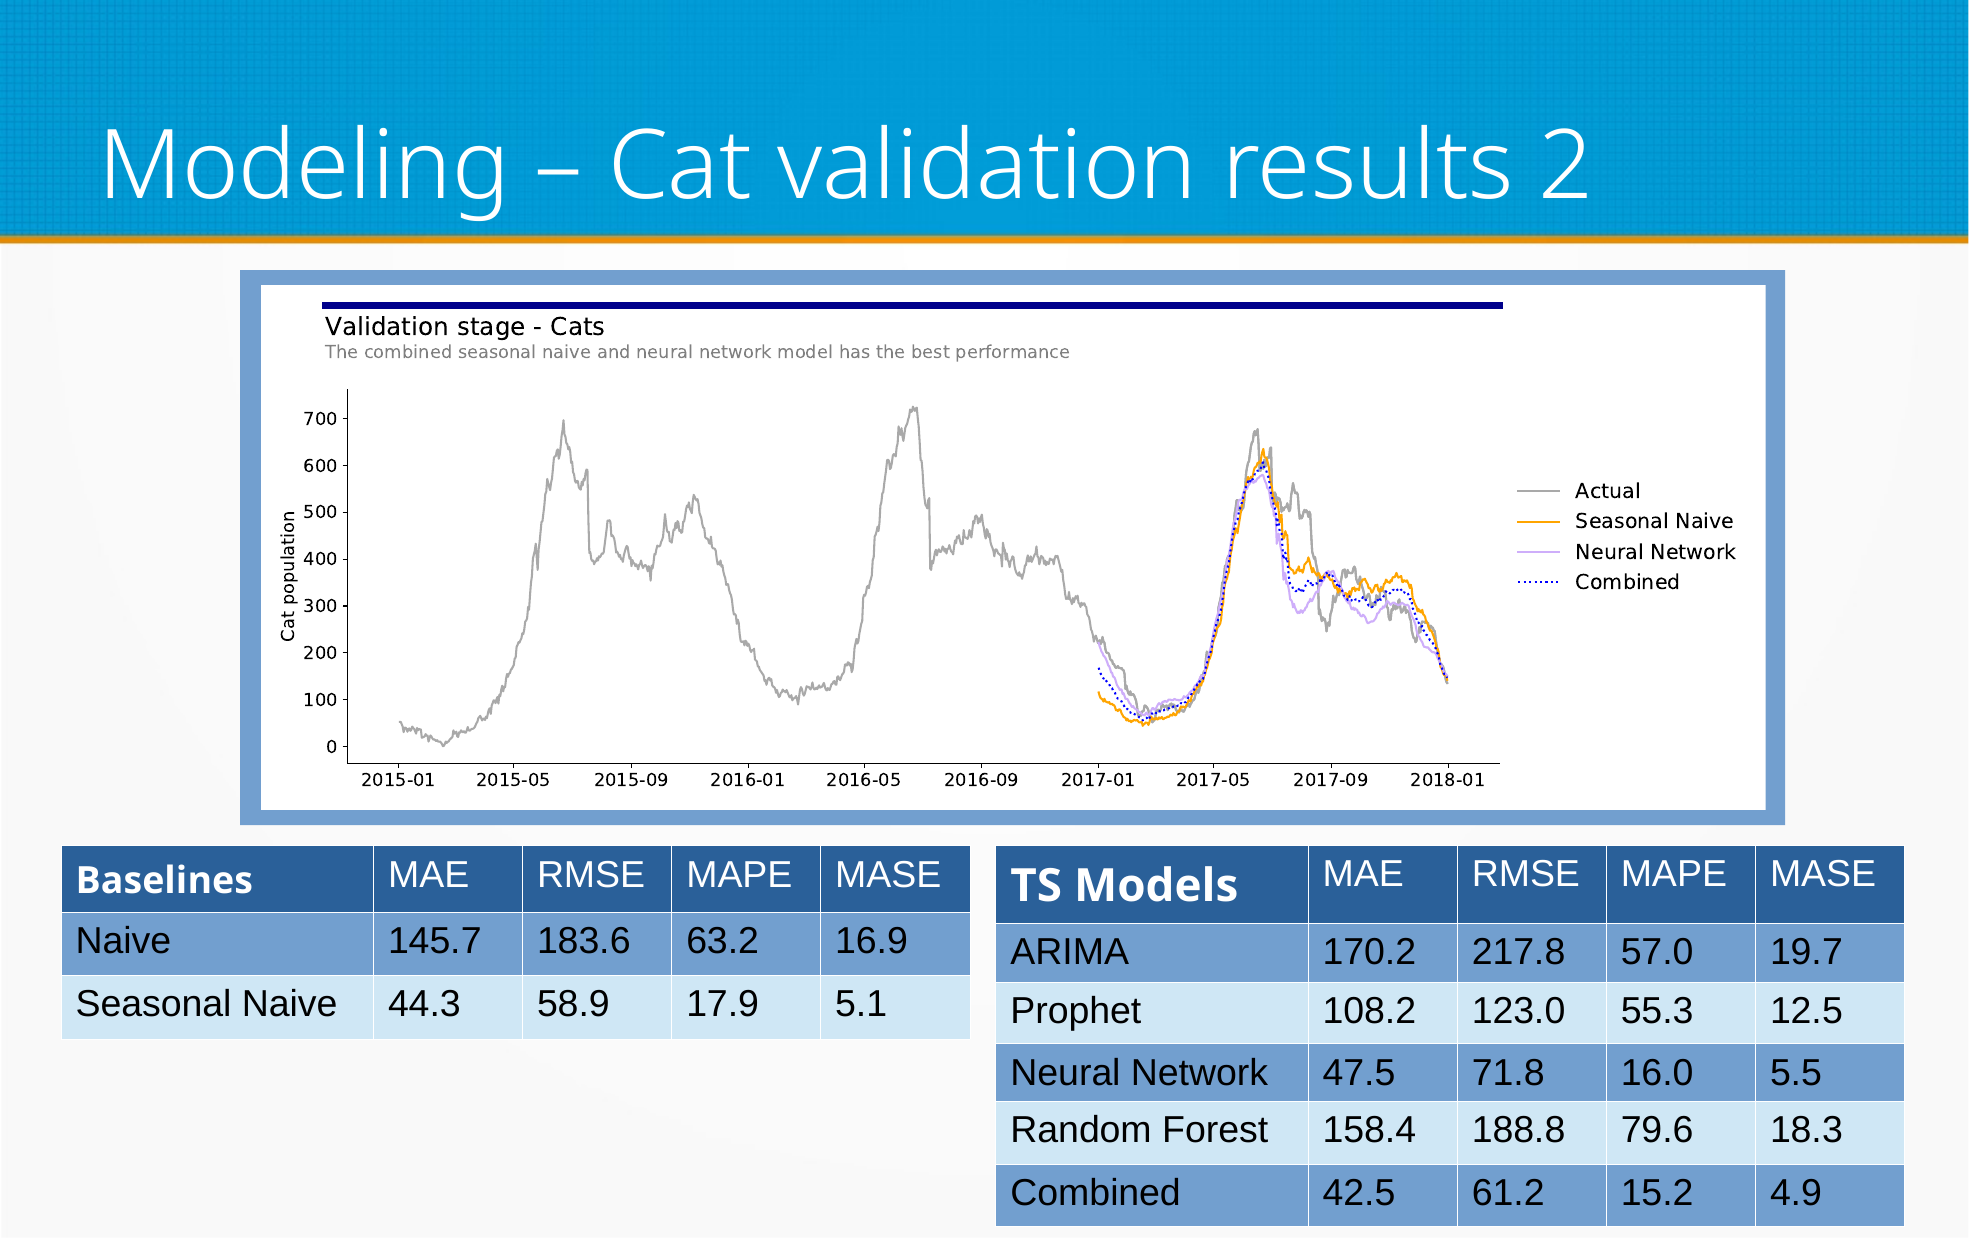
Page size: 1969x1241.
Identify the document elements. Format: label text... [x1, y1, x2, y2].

table_cell 57.0 [1607, 924, 1755, 982]
table_cell 158.4 [1309, 1102, 1457, 1164]
table_cell 63.2 [672, 913, 820, 975]
table_cell Naive [62, 913, 373, 975]
table_cell 188.8 [1458, 1102, 1606, 1164]
table_header MAPE [672, 846, 820, 912]
table_cell 183.6 [523, 913, 671, 975]
table_cell 47.5 [1309, 1044, 1457, 1101]
table_header MASE [1756, 846, 1904, 923]
table_cell 170.2 [1309, 924, 1457, 982]
table_header MASE [821, 846, 970, 912]
table_header MAE [1309, 846, 1457, 923]
table_header MAE [374, 846, 522, 912]
table_cell 71.8 [1458, 1044, 1606, 1101]
table_cell 79.6 [1607, 1102, 1755, 1164]
picture [0, 233, 1969, 1241]
table_cell Neural Network [996, 1044, 1308, 1101]
table_cell 108.2 [1309, 983, 1457, 1043]
table_cell Prophet [996, 983, 1308, 1043]
table_cell 55.3 [1607, 983, 1755, 1043]
table_cell 12.5 [1756, 983, 1904, 1043]
table_cell 44.3 [374, 976, 522, 1039]
table_cell 61.2 [1458, 1165, 1606, 1226]
table_cell 4.9 [1756, 1165, 1904, 1226]
table_cell 16.0 [1607, 1044, 1755, 1101]
table_cell 19.7 [1756, 924, 1904, 982]
table_cell 145.7 [374, 913, 522, 975]
table_cell ARIMA [996, 924, 1308, 982]
table_cell Random Forest [996, 1102, 1308, 1164]
table_cell 123.0 [1458, 983, 1606, 1043]
table_header Baselines [62, 846, 373, 912]
table_cell 217.8 [1458, 924, 1606, 982]
table_cell Combined [996, 1165, 1308, 1226]
table_cell 58.9 [523, 976, 671, 1039]
table_cell 5.1 [821, 976, 970, 1039]
table_cell 42.5 [1309, 1165, 1457, 1226]
table_cell 16.9 [821, 913, 970, 975]
table_cell 17.9 [672, 976, 820, 1039]
table_cell 15.2 [1607, 1165, 1755, 1226]
table_header RMSE [523, 846, 671, 912]
table_cell Seasonal Naive [62, 976, 373, 1039]
table_header RMSE [1458, 846, 1606, 923]
table_cell 5.5 [1756, 1044, 1904, 1101]
table_cell 18.3 [1756, 1102, 1904, 1164]
text_box [240, 270, 1786, 826]
title Modeling – Cat validation results 2 [98, 19, 1870, 227]
table_header MAPE [1607, 846, 1755, 923]
table_header TS Models [996, 846, 1308, 923]
